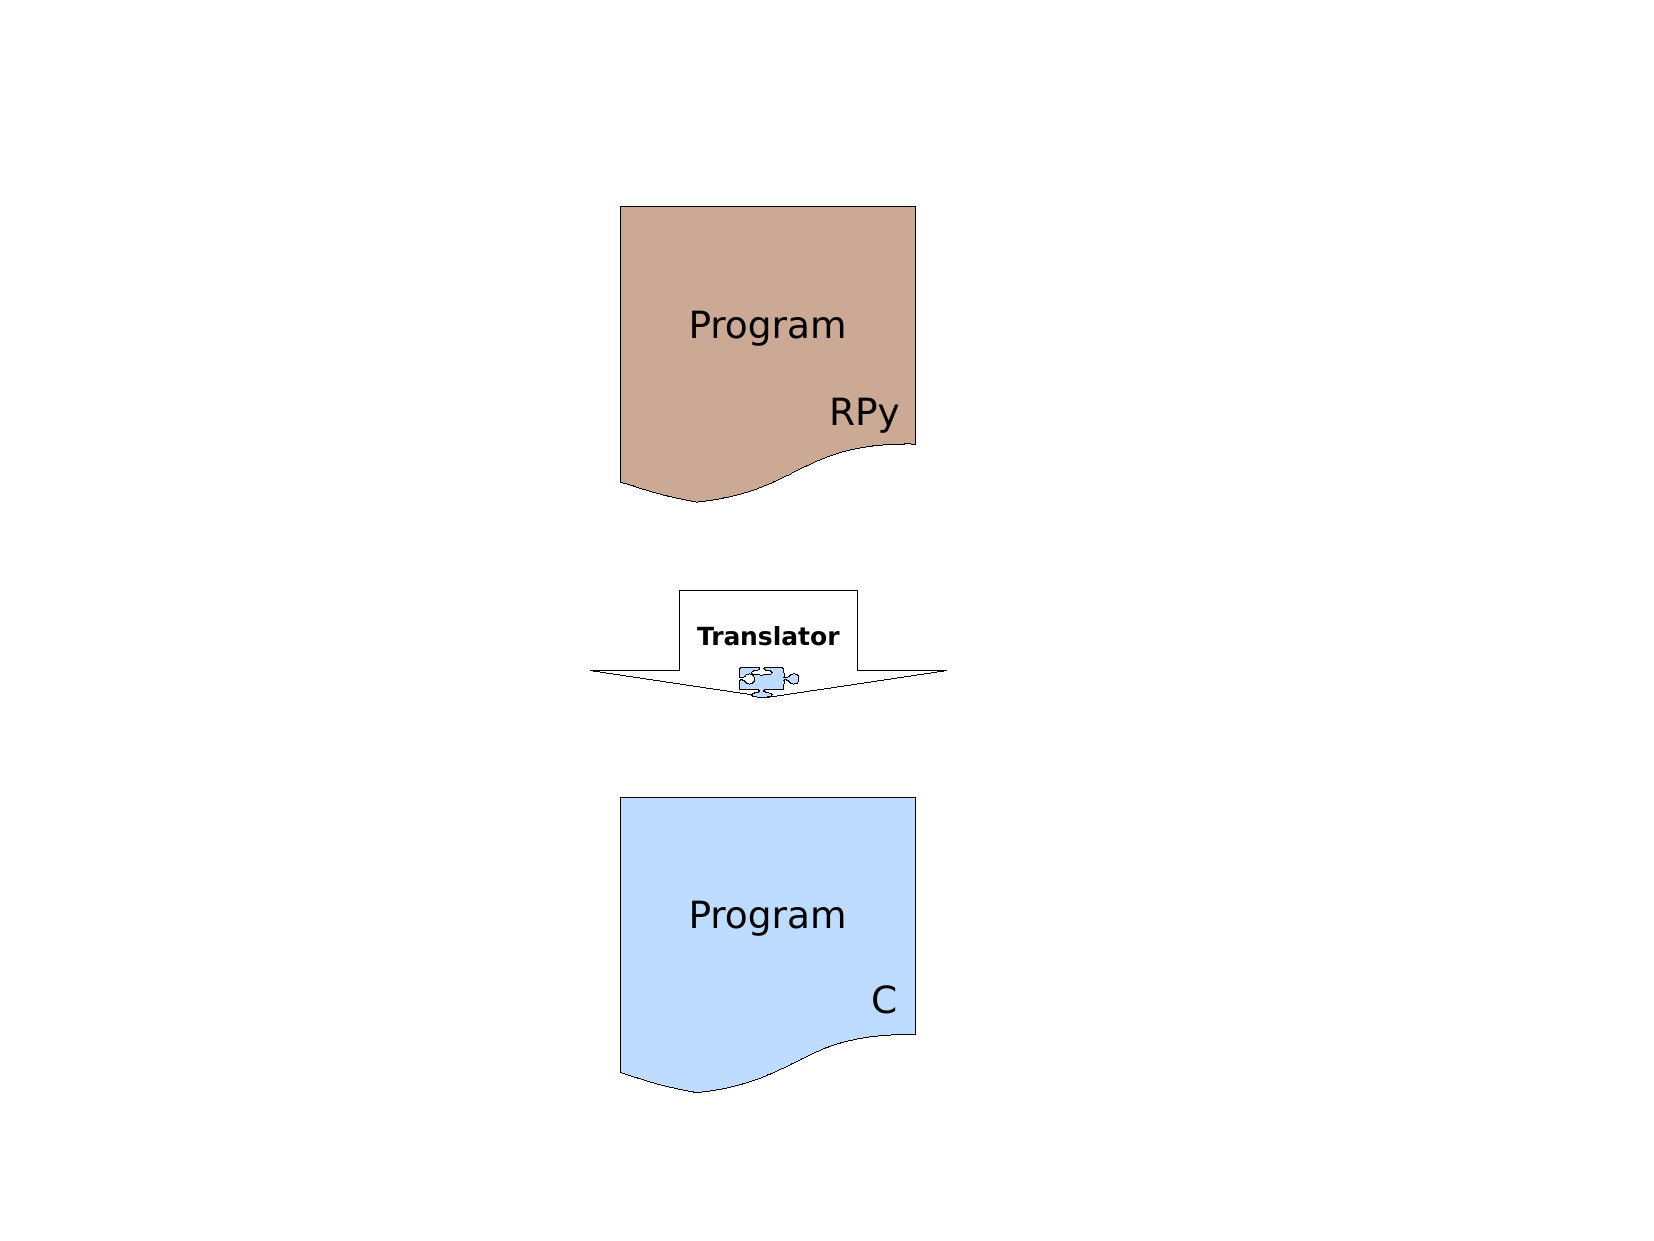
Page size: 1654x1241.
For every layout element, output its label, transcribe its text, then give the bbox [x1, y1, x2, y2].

text_box C [856, 971, 913, 1031]
text_box RPy [814, 382, 915, 442]
text_box Program [620, 797, 916, 1093]
text_box [739, 667, 799, 698]
text_box Translator [590, 590, 947, 697]
text_box Program [620, 206, 916, 503]
